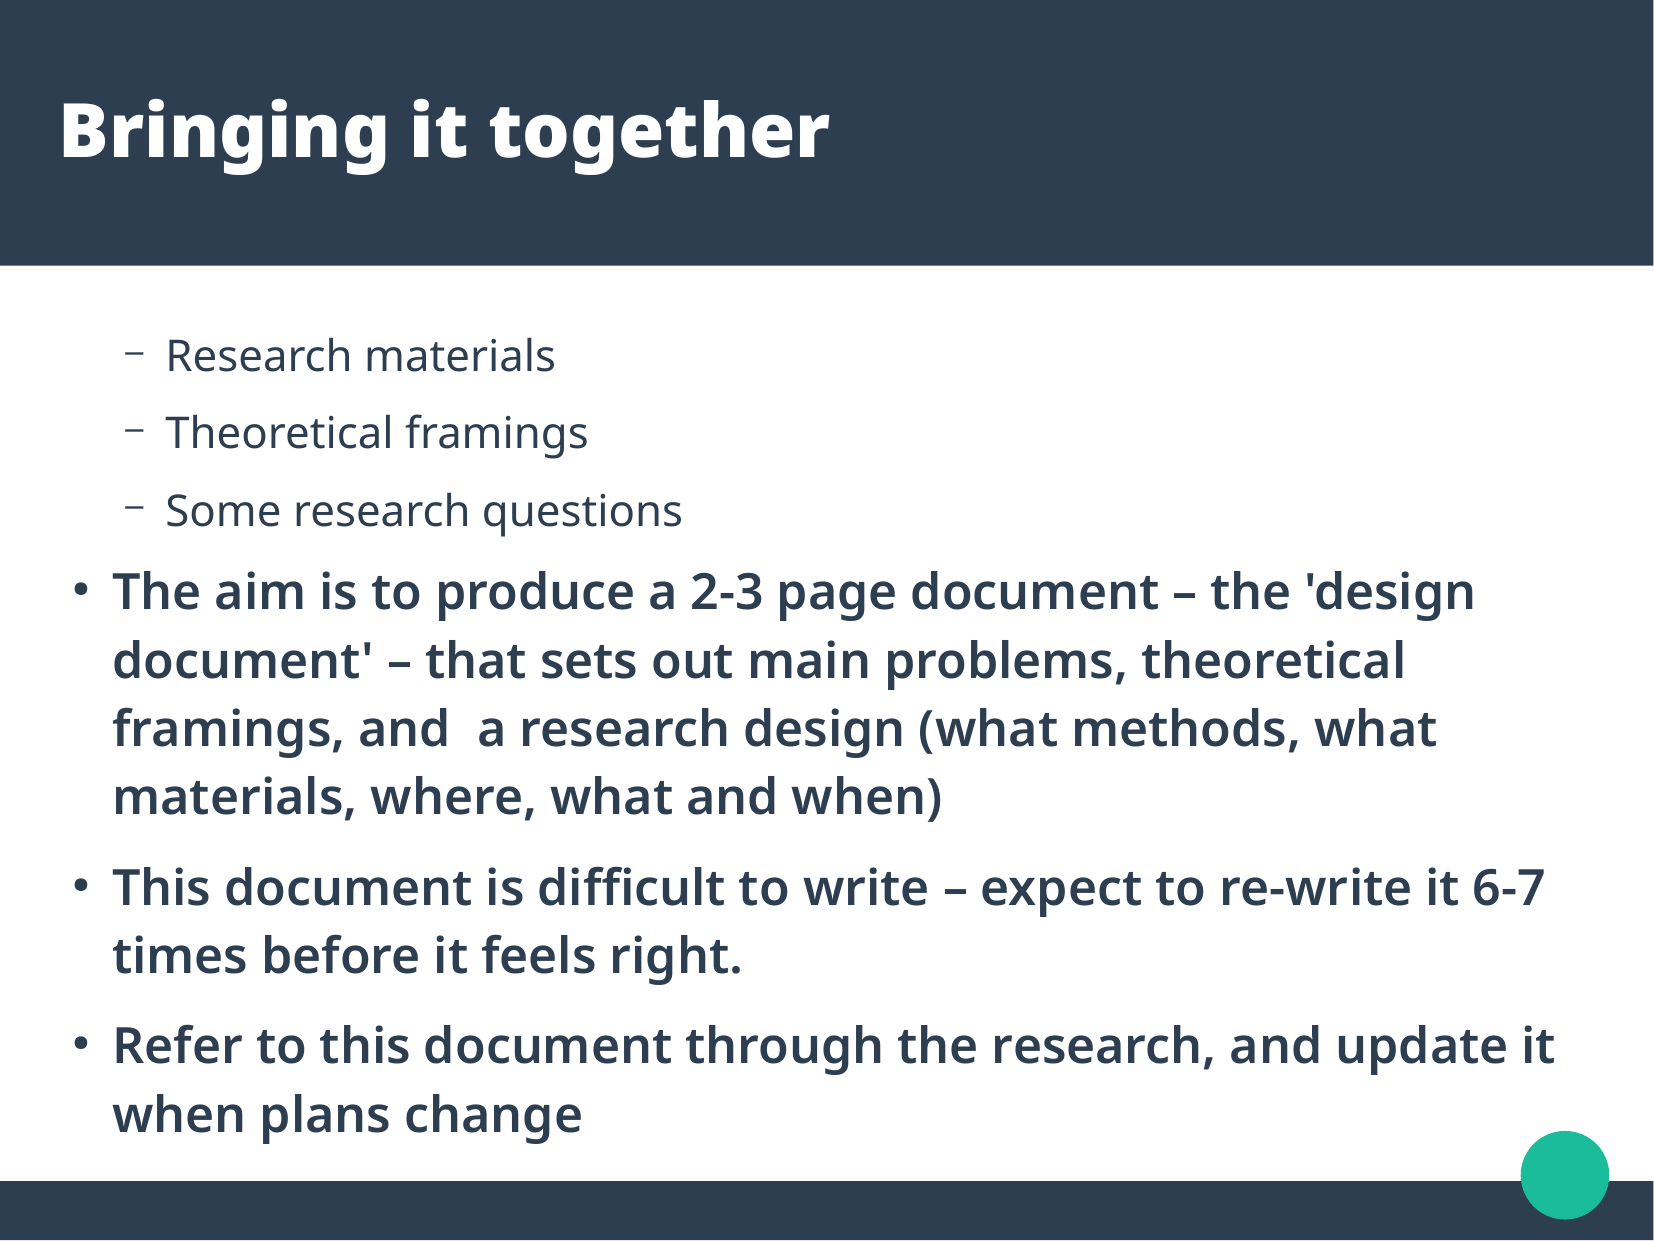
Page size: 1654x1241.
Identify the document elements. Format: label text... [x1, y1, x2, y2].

title Bringing it together [59, 49, 1595, 207]
list Research materials Theoretical framings Some research questions The aim is to produce a 2-3 page document – the 'design document' – that sets out main problems, theoretical framings, and a research design (what methods, what materials, where, what and when) This document is difficult to write – expect to re-write it 6-7 times before it feels right. Refer to this document through the research, and update it when plans change [59, 324, 1595, 1152]
